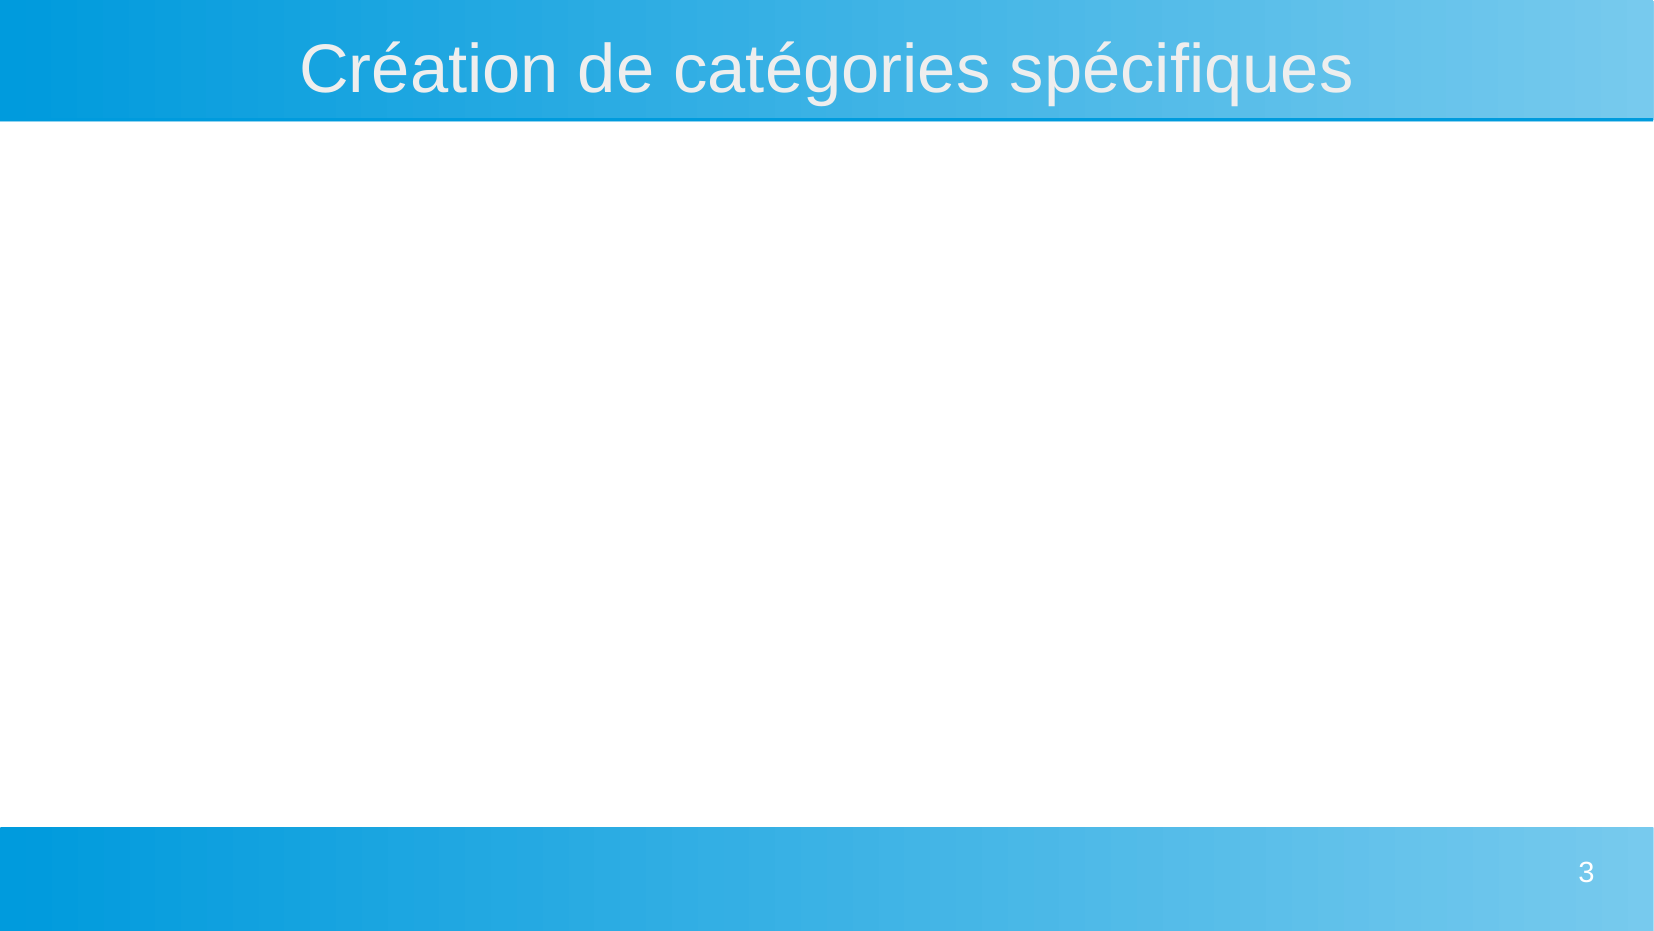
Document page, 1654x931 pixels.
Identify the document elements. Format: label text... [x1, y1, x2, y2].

title Création de catégories spécifiques [59, 29, 1595, 108]
